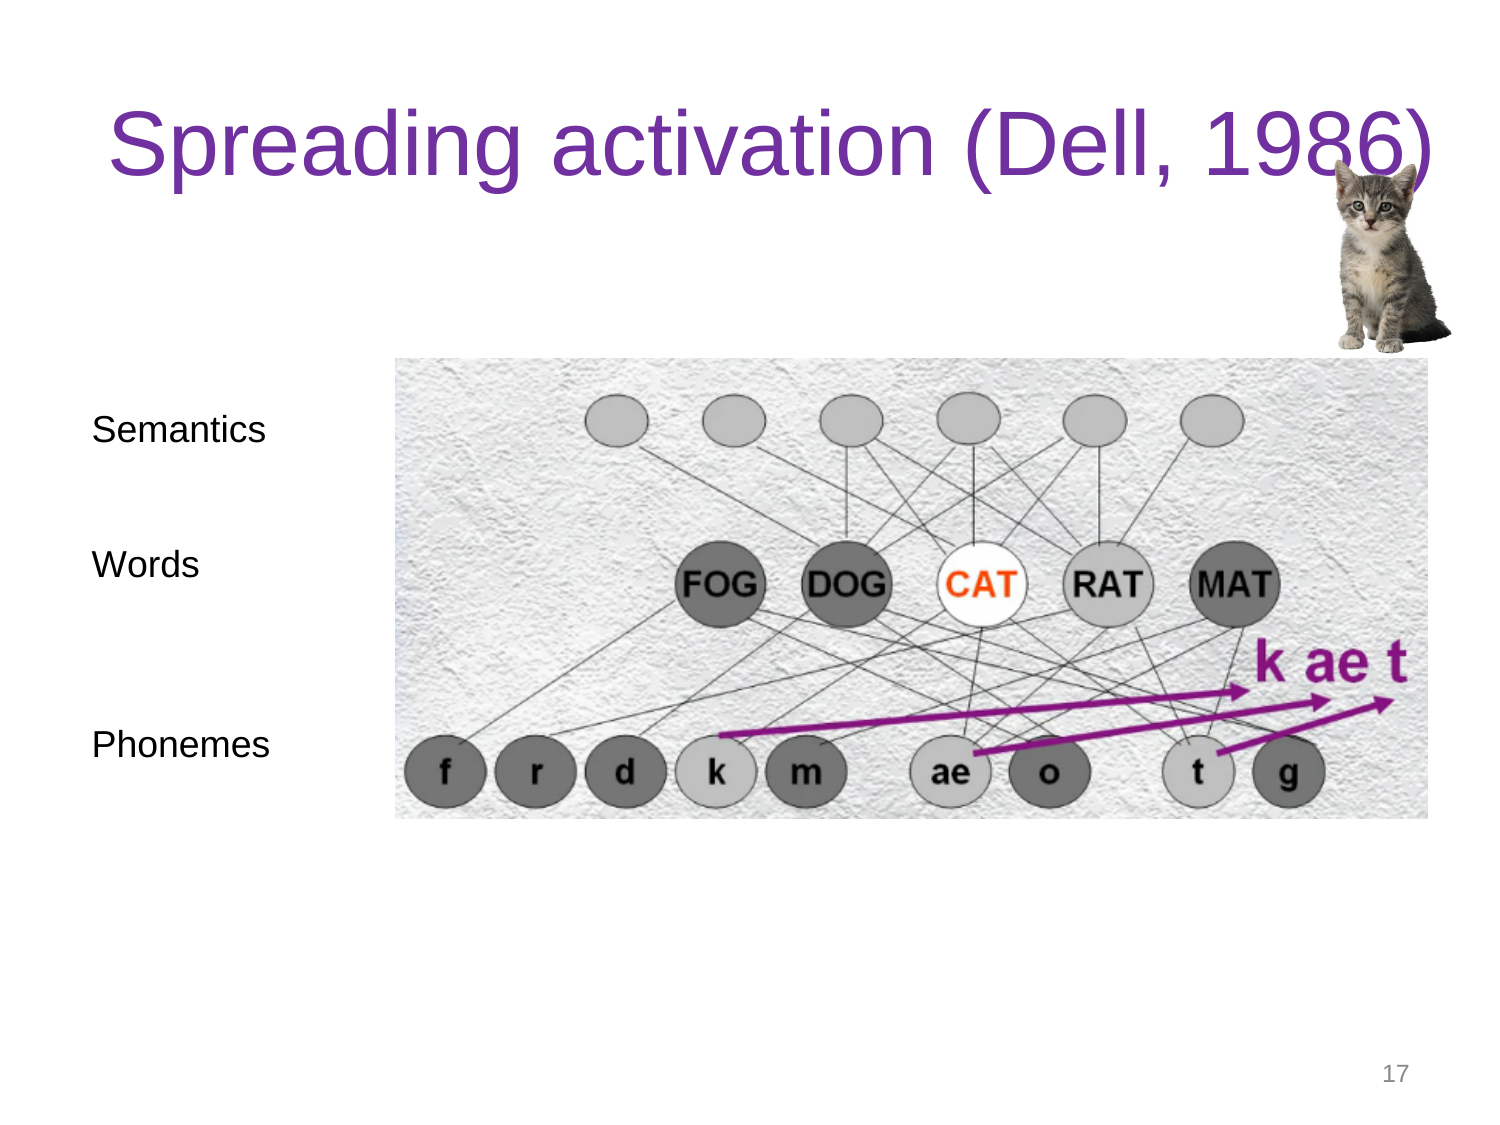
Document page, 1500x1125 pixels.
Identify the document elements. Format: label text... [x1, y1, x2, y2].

text_box <number> [1074, 1042, 1426, 1103]
picture [395, 358, 1428, 819]
text_box Semantics Words Phonemes [76, 397, 361, 773]
title Spreading activation (Dell, 1986) [75, 45, 1471, 233]
picture [1332, 157, 1453, 354]
